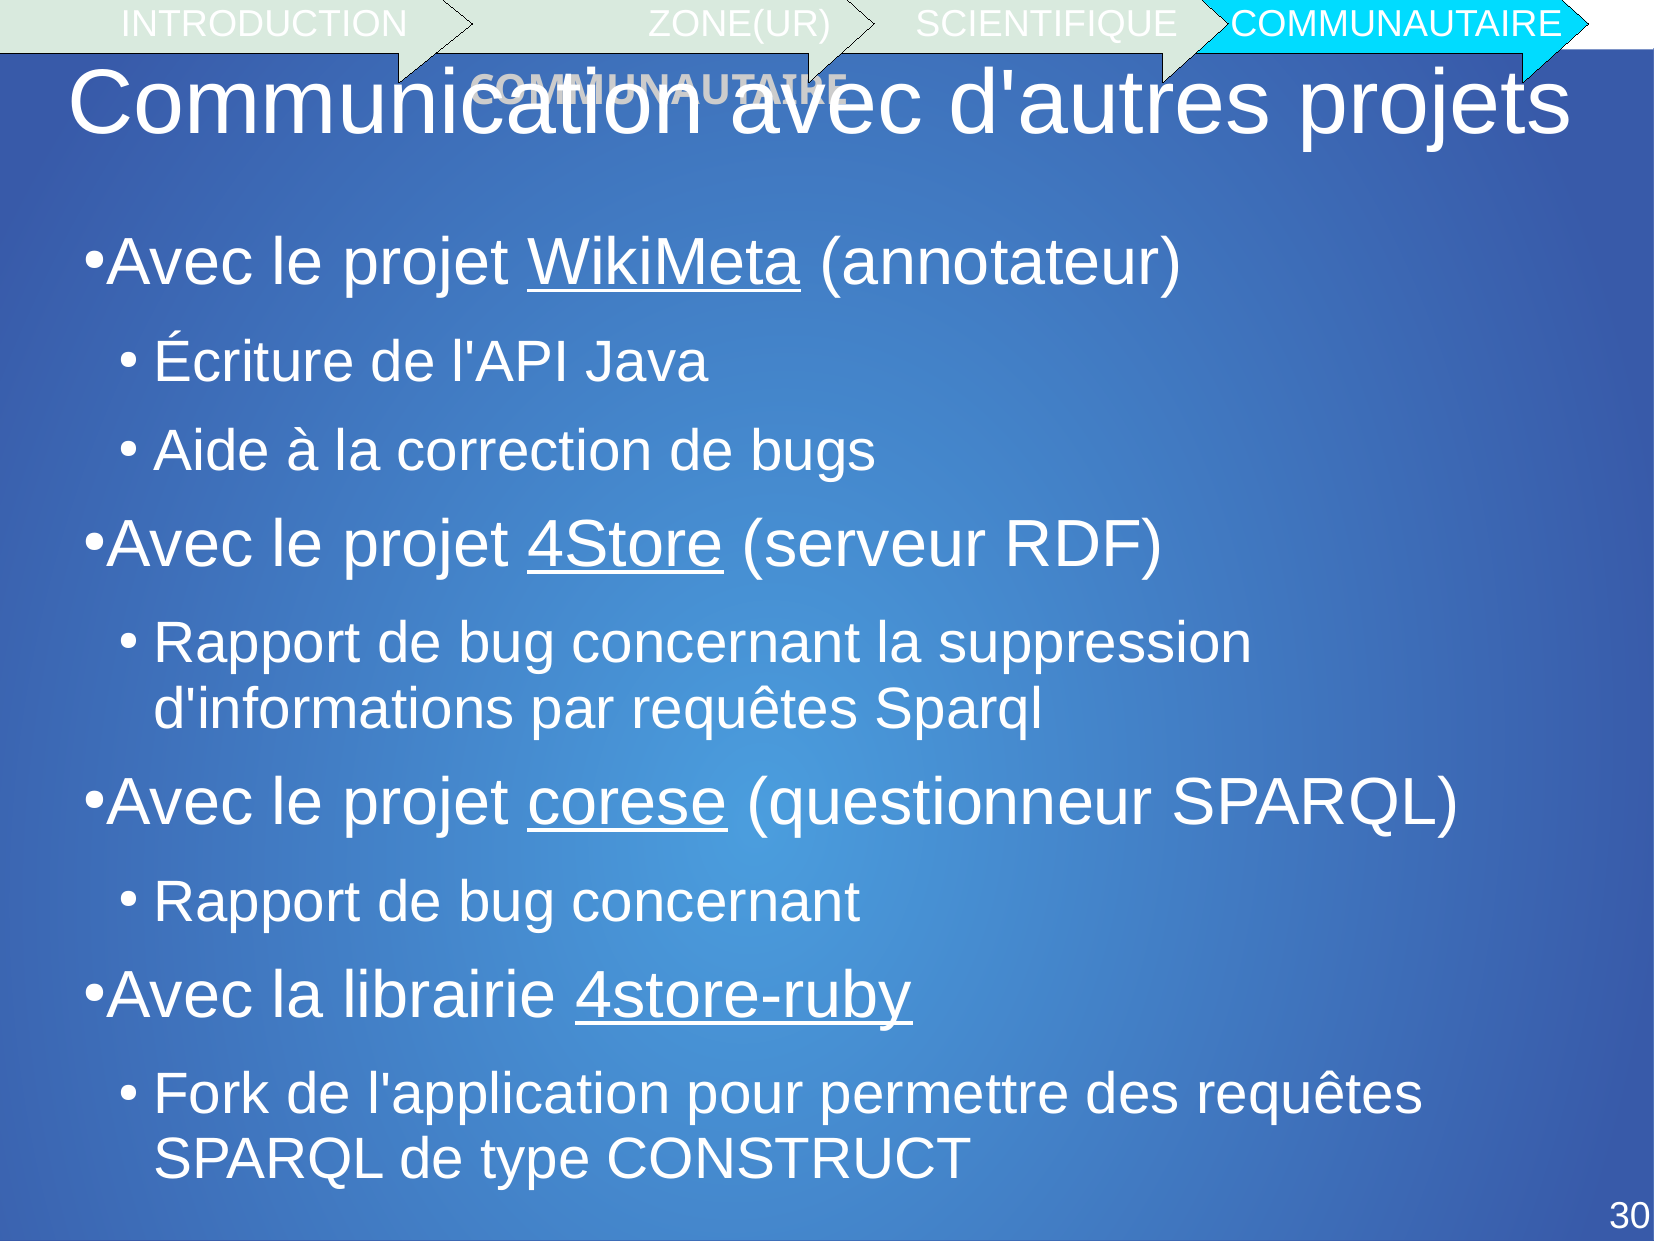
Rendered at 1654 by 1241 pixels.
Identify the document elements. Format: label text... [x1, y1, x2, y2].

picture [0, 50, 1654, 1241]
text_box SCIENTIFIQUE [847, 0, 1229, 49]
text_box [1562, 0, 1654, 50]
text_box INTRODUCTION [0, 0, 473, 83]
list Avec le projet WikiMeta (annotateur) Écriture de l'API Java Aide à la correction de bugs Avec le projet 4Store (serveur RDF) Rapport de bug concernant la suppression d'informations par requêtes Sparql Avec le projet corese (questionneur SPARQL) Rapport de bug concernant Avec la librairie 4store-ruby Fork de l'application pour permettre des requêtes SPARQL de type CONSTRUCT [82, 224, 1571, 1217]
title Communication avec d'autres projets [23, 49, 1619, 154]
text_box ZONE(UR) [436, 0, 875, 83]
text_box COMMUNAUTAIRE [1202, 0, 1589, 49]
